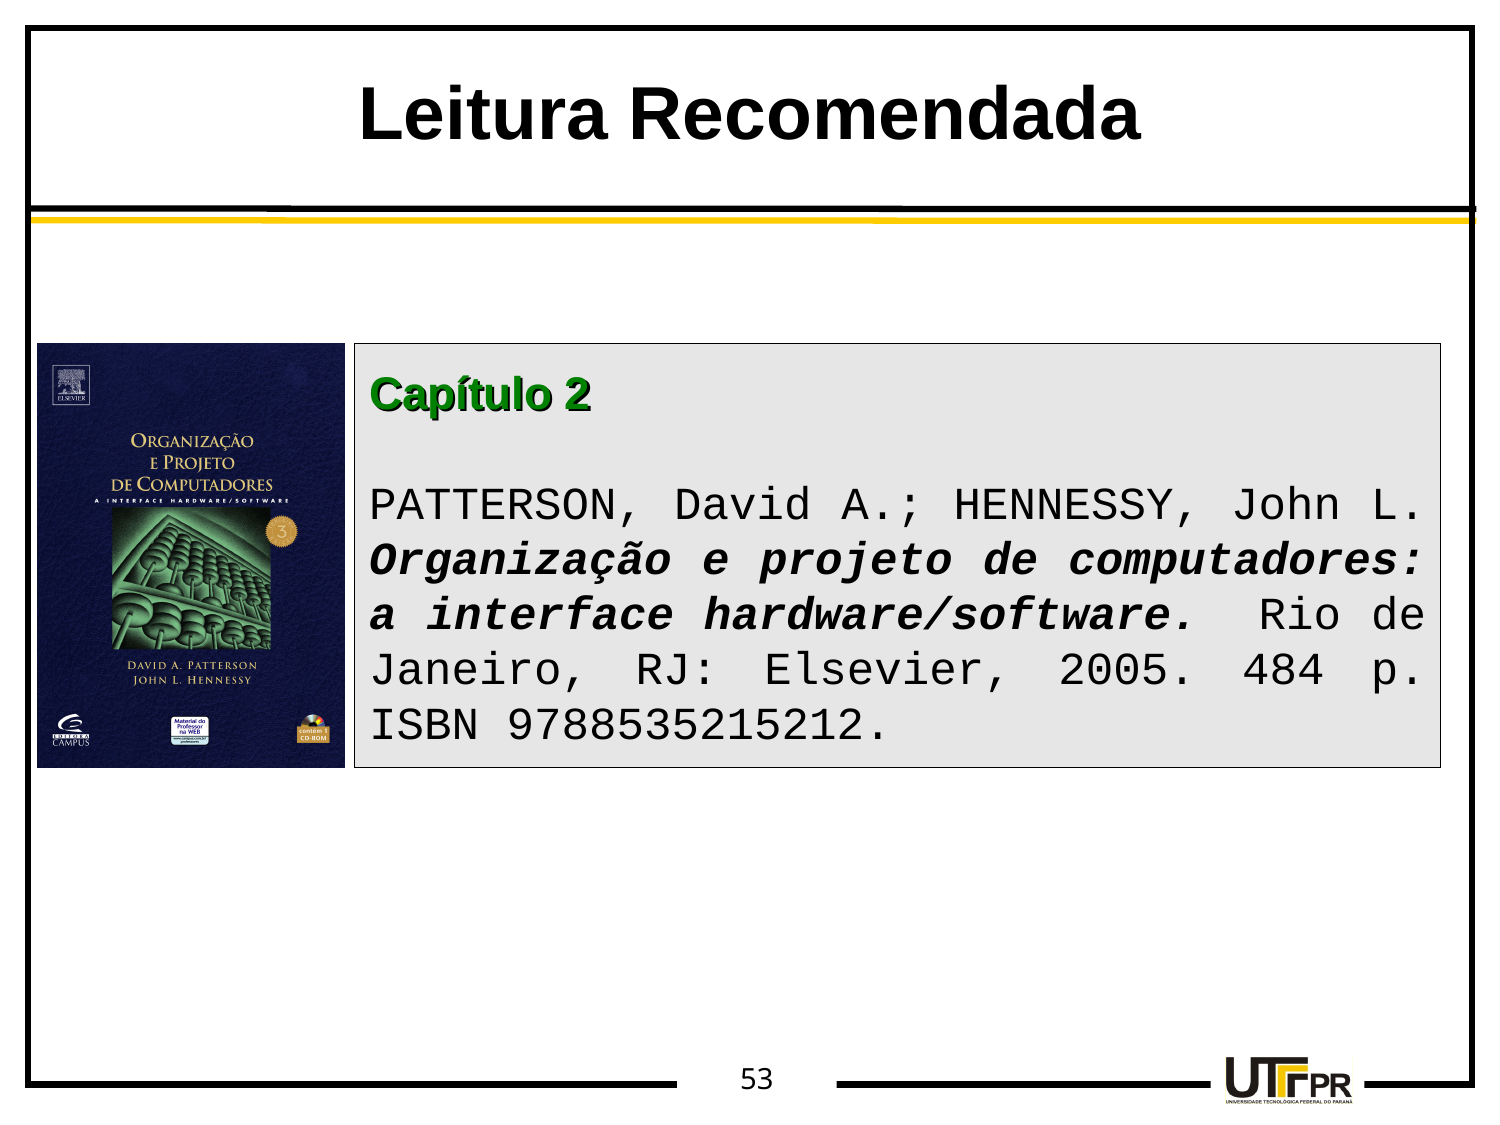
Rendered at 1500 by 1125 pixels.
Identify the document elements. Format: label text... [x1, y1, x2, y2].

picture [37, 343, 345, 768]
text_box Capítulo 2 PATTERSON, David A.; HENNESSY, John L. Organização e projeto de computadores: a interface hardware/software. Rio de Janeiro, RJ: Elsevier, 2005. 484 p. ISBN 9788535215212. [354, 343, 1441, 768]
picture [1225, 1057, 1353, 1104]
title Leitura Recomendada [0, 60, 1500, 168]
